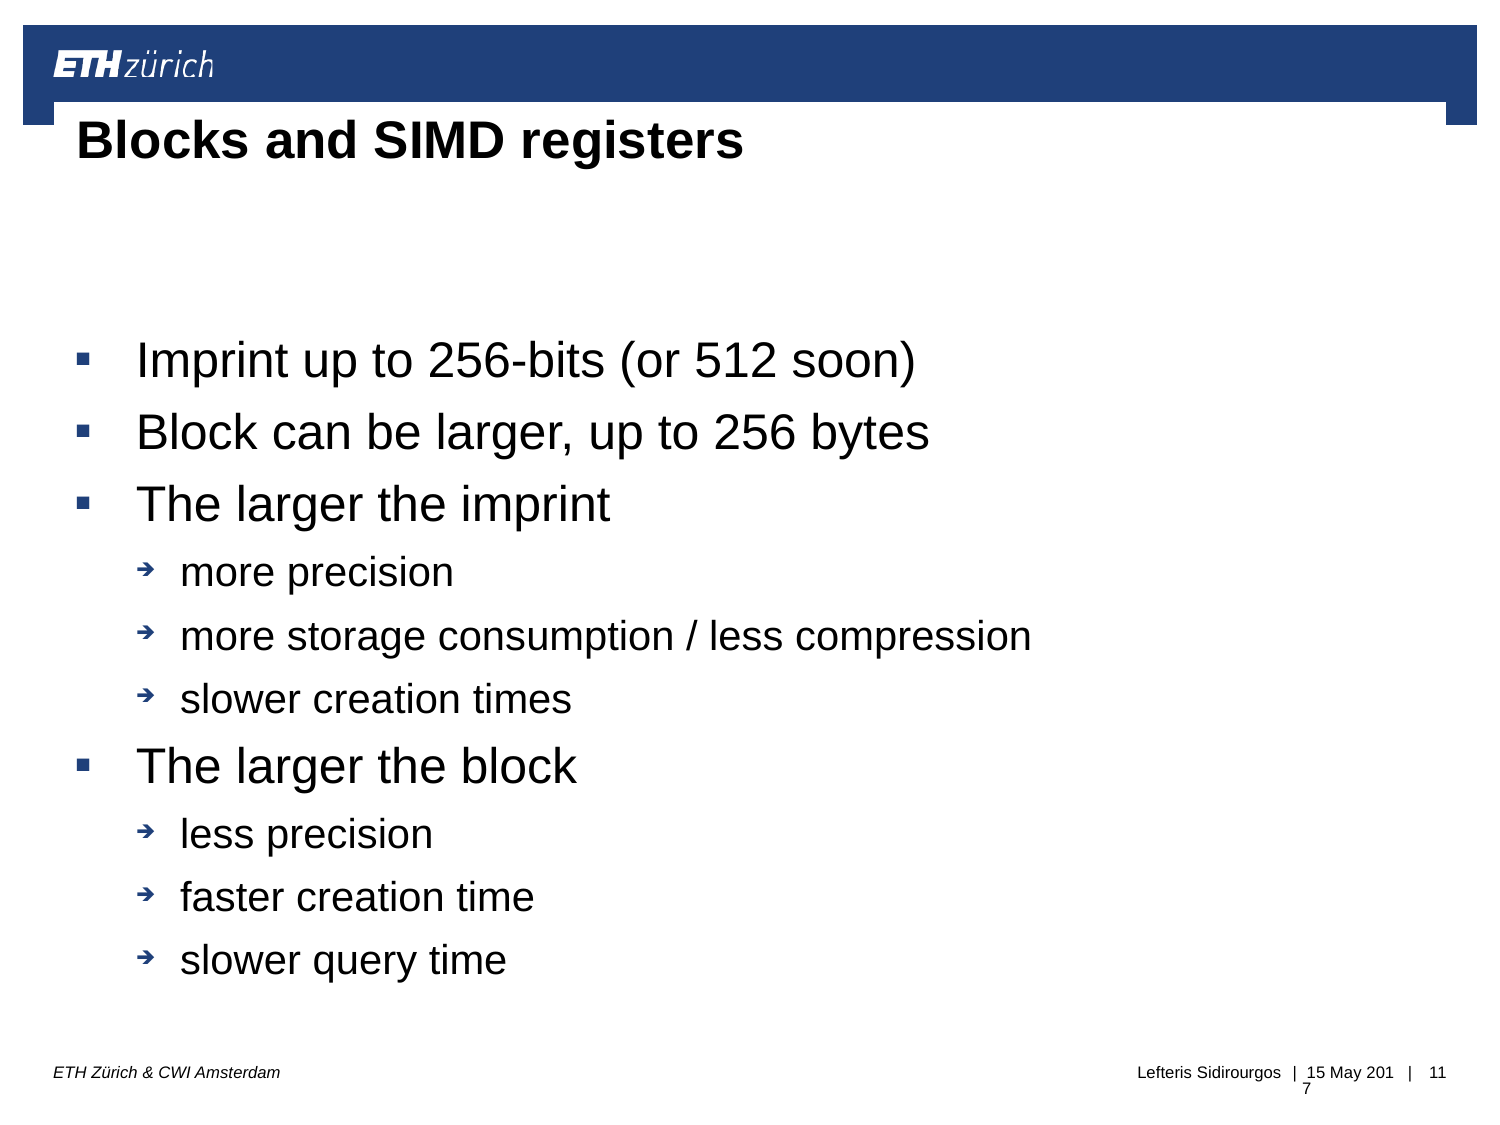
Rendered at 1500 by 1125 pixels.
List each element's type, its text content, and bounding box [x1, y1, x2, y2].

title Blocks and SIMD registers [53, 101, 1447, 262]
list Imprint up to 256-bits (or 512 soon) Block can be larger, up to 256 bytes The larger the imprint more precision more storage consumption / less compression slower creation times The larger the block less precision faster creation time slower query time [53, 331, 1447, 1023]
